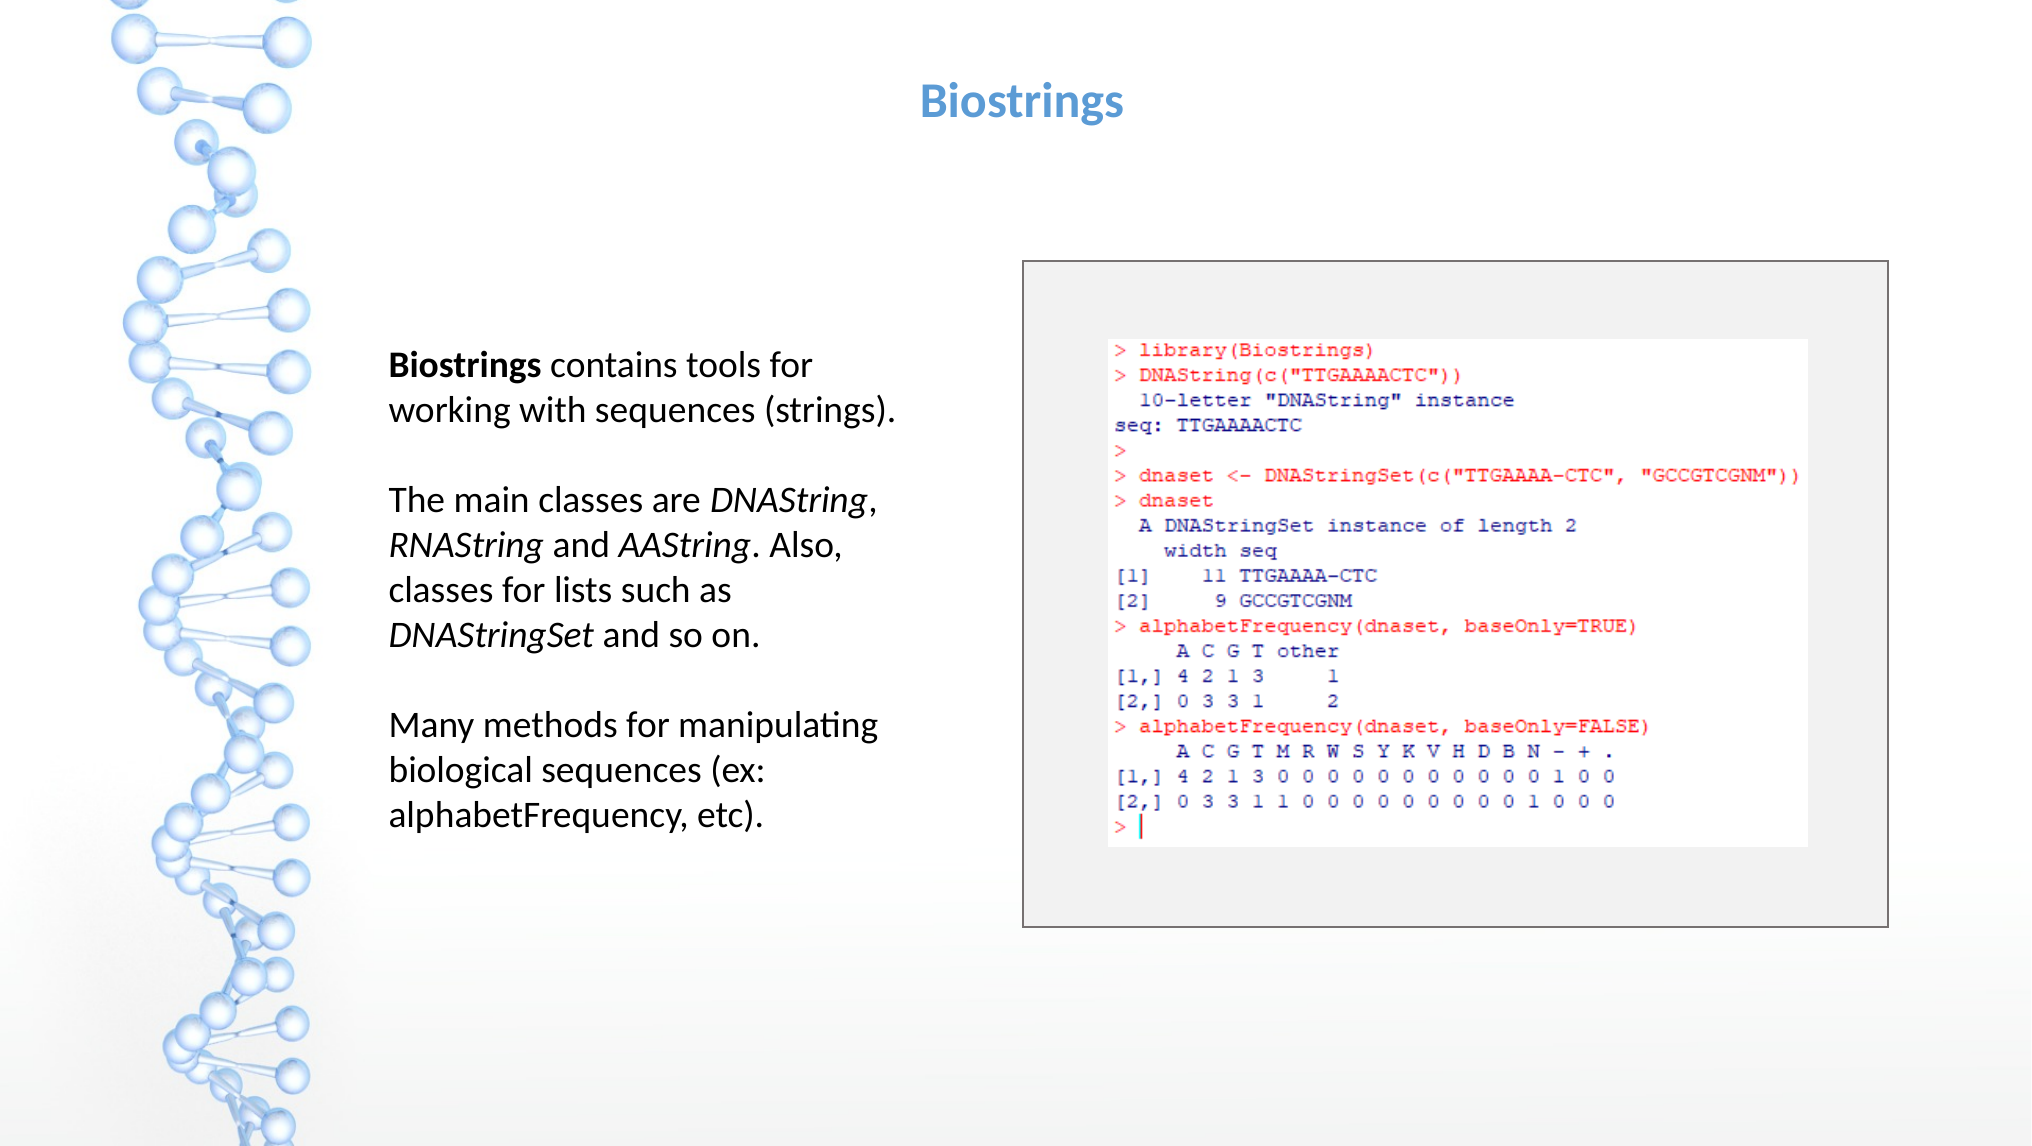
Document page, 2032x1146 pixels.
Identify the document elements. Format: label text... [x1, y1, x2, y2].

text_box Biostrings [904, 59, 1151, 136]
text_box Biostrings contains tools for working with sequences (strings). The main classes are DNAString, RNAString and AAString. Also, classes for lists such as DNAStringSet and so on. Many methods for manipulating biological sequences (ex: alphabetFrequency, etc). [373, 332, 926, 848]
text_box [1023, 261, 1888, 927]
picture [1108, 339, 1808, 847]
